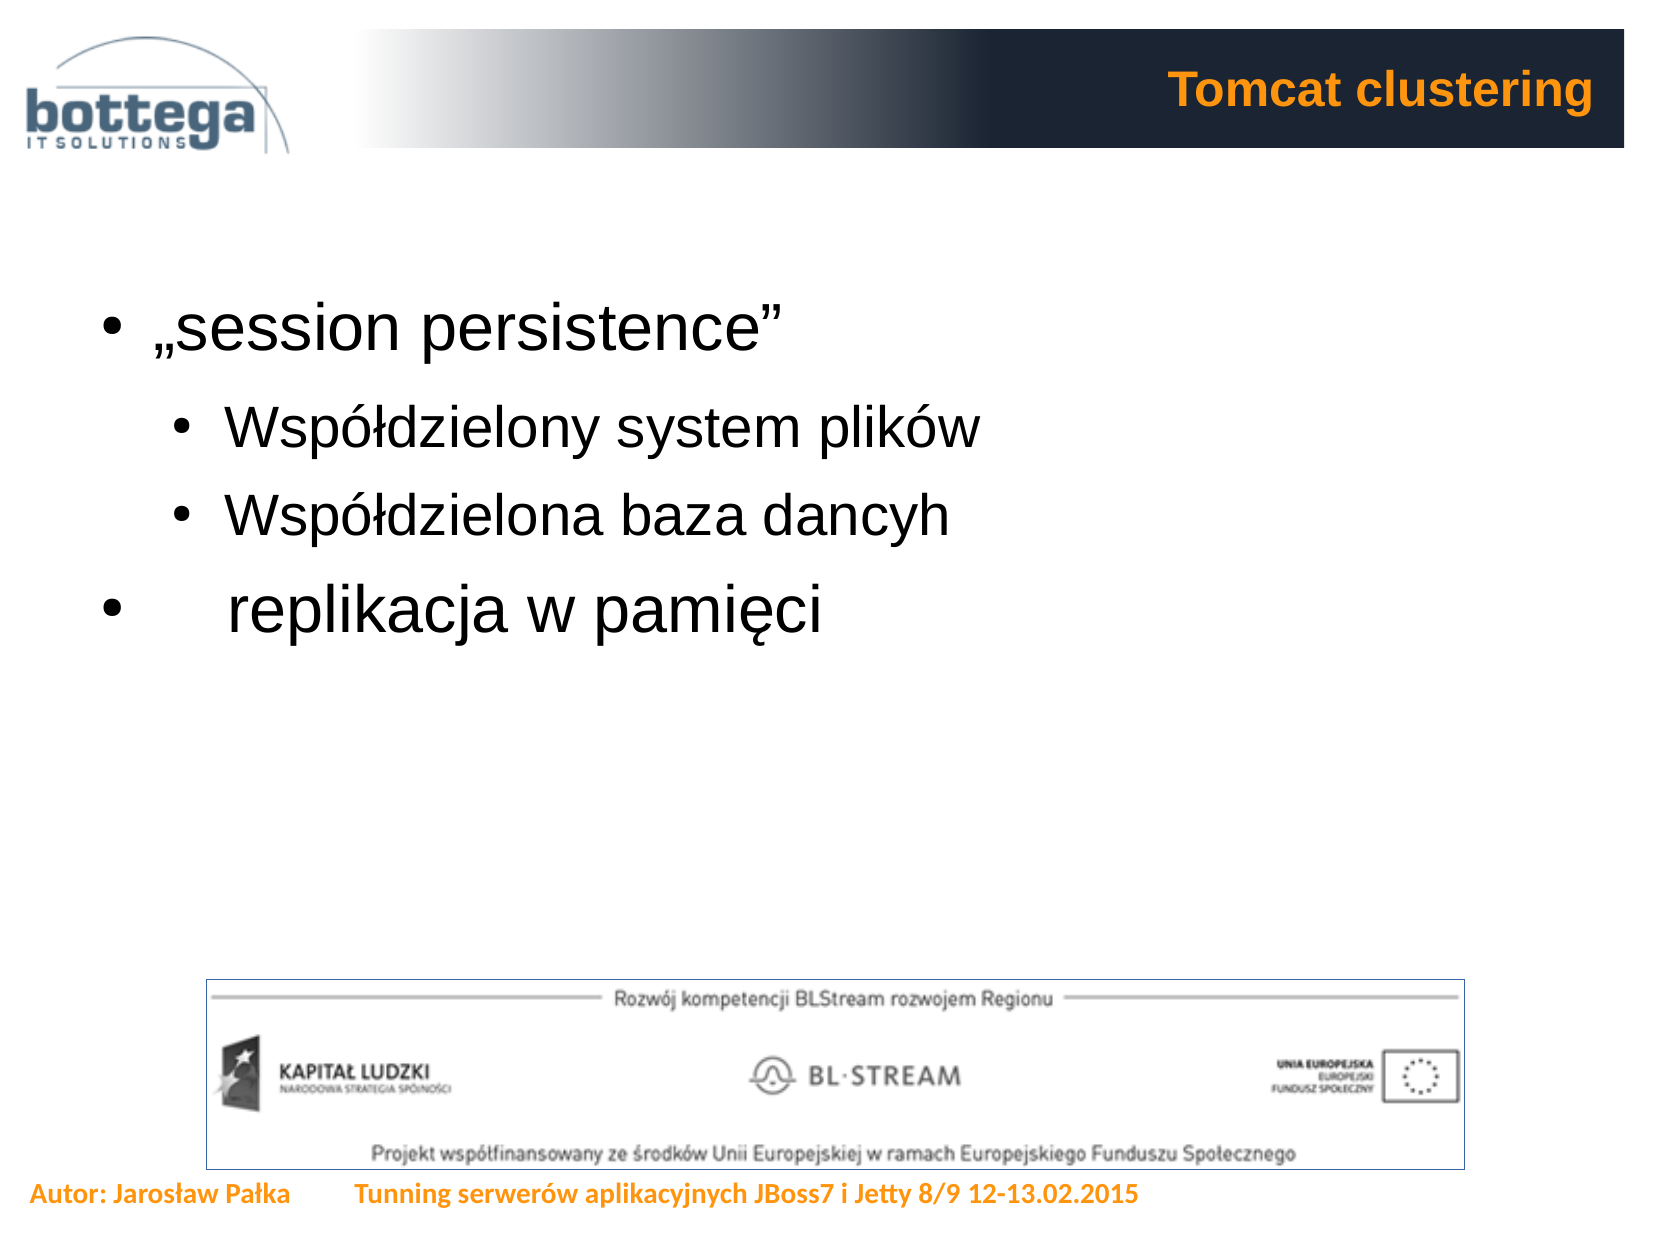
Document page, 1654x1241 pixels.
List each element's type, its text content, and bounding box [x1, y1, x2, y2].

list „session persistence” Współdzielony system plików Współdzielona baza dancyh replikacja w pamięci [82, 290, 1571, 1109]
picture [207, 1109, 1464, 1169]
title Tomcat clustering [354, 29, 1625, 148]
picture [17, 29, 296, 160]
